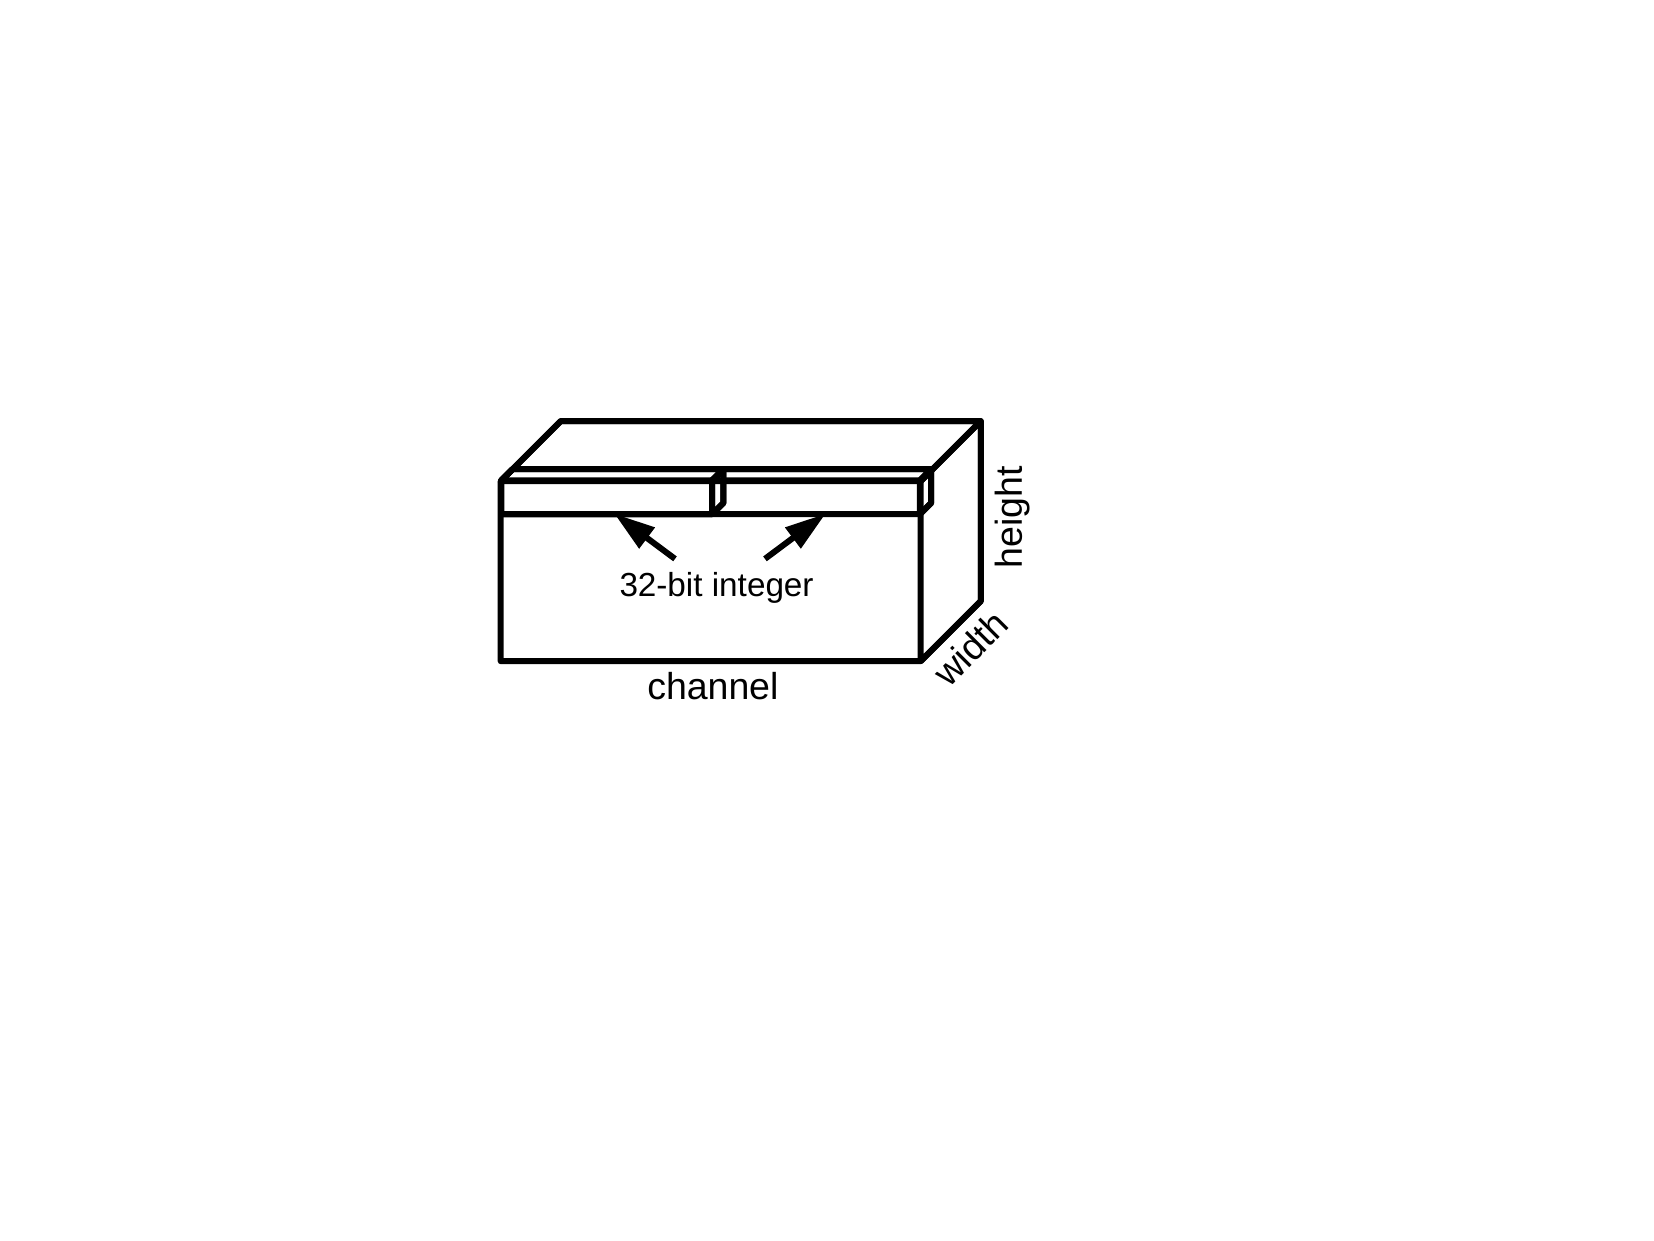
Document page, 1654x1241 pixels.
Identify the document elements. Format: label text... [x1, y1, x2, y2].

text_box width [909, 586, 1032, 710]
text_box 32-bit integer [604, 558, 829, 612]
text_box channel [632, 657, 794, 715]
text_box height [980, 451, 1038, 583]
